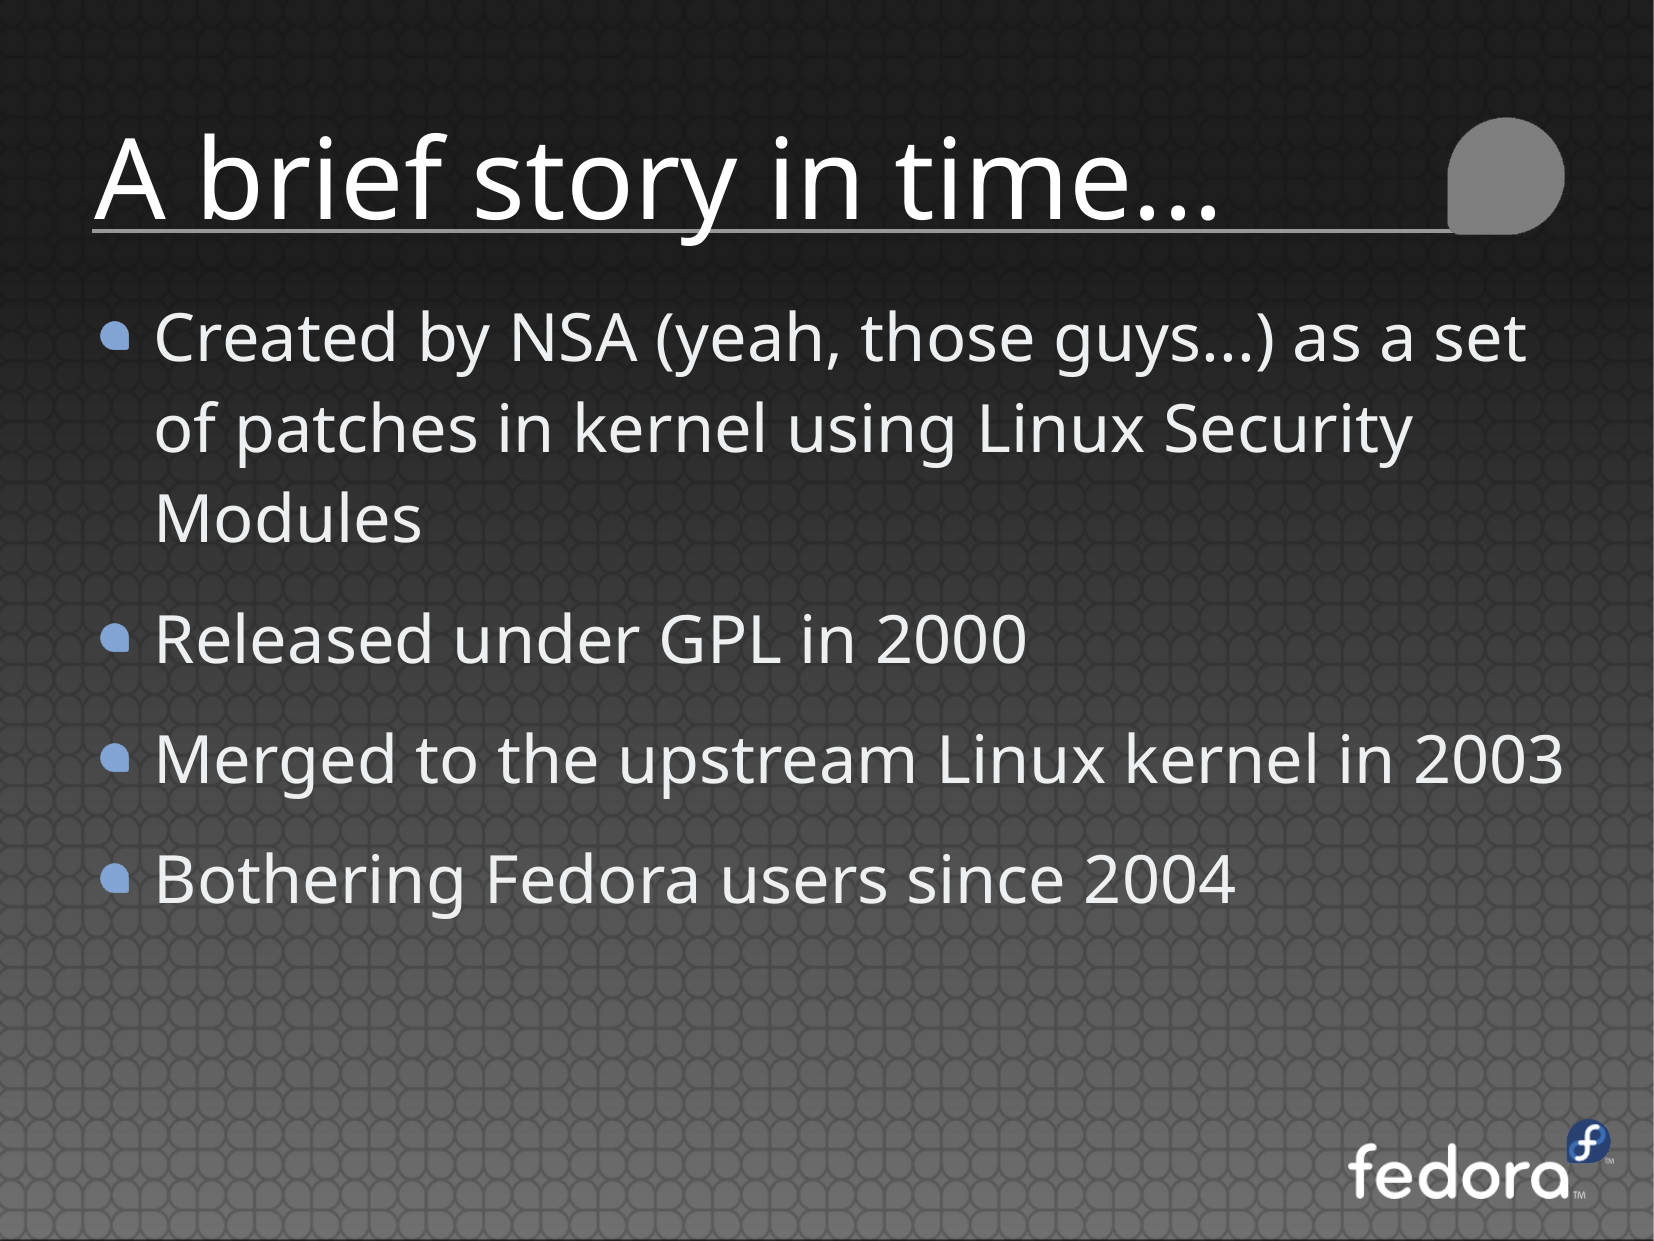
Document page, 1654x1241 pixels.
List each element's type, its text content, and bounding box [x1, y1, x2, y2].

picture [0, 0, 1654, 1241]
list Created by NSA (yeah, those guys...) as a set of patches in kernel using Linux Security Modules Released under GPL in 2000 Merged to the upstream Linux kernel in 2003 Bothering Fedora users since 2004 [82, 290, 1571, 1094]
title A brief story in time... [94, 100, 1426, 251]
